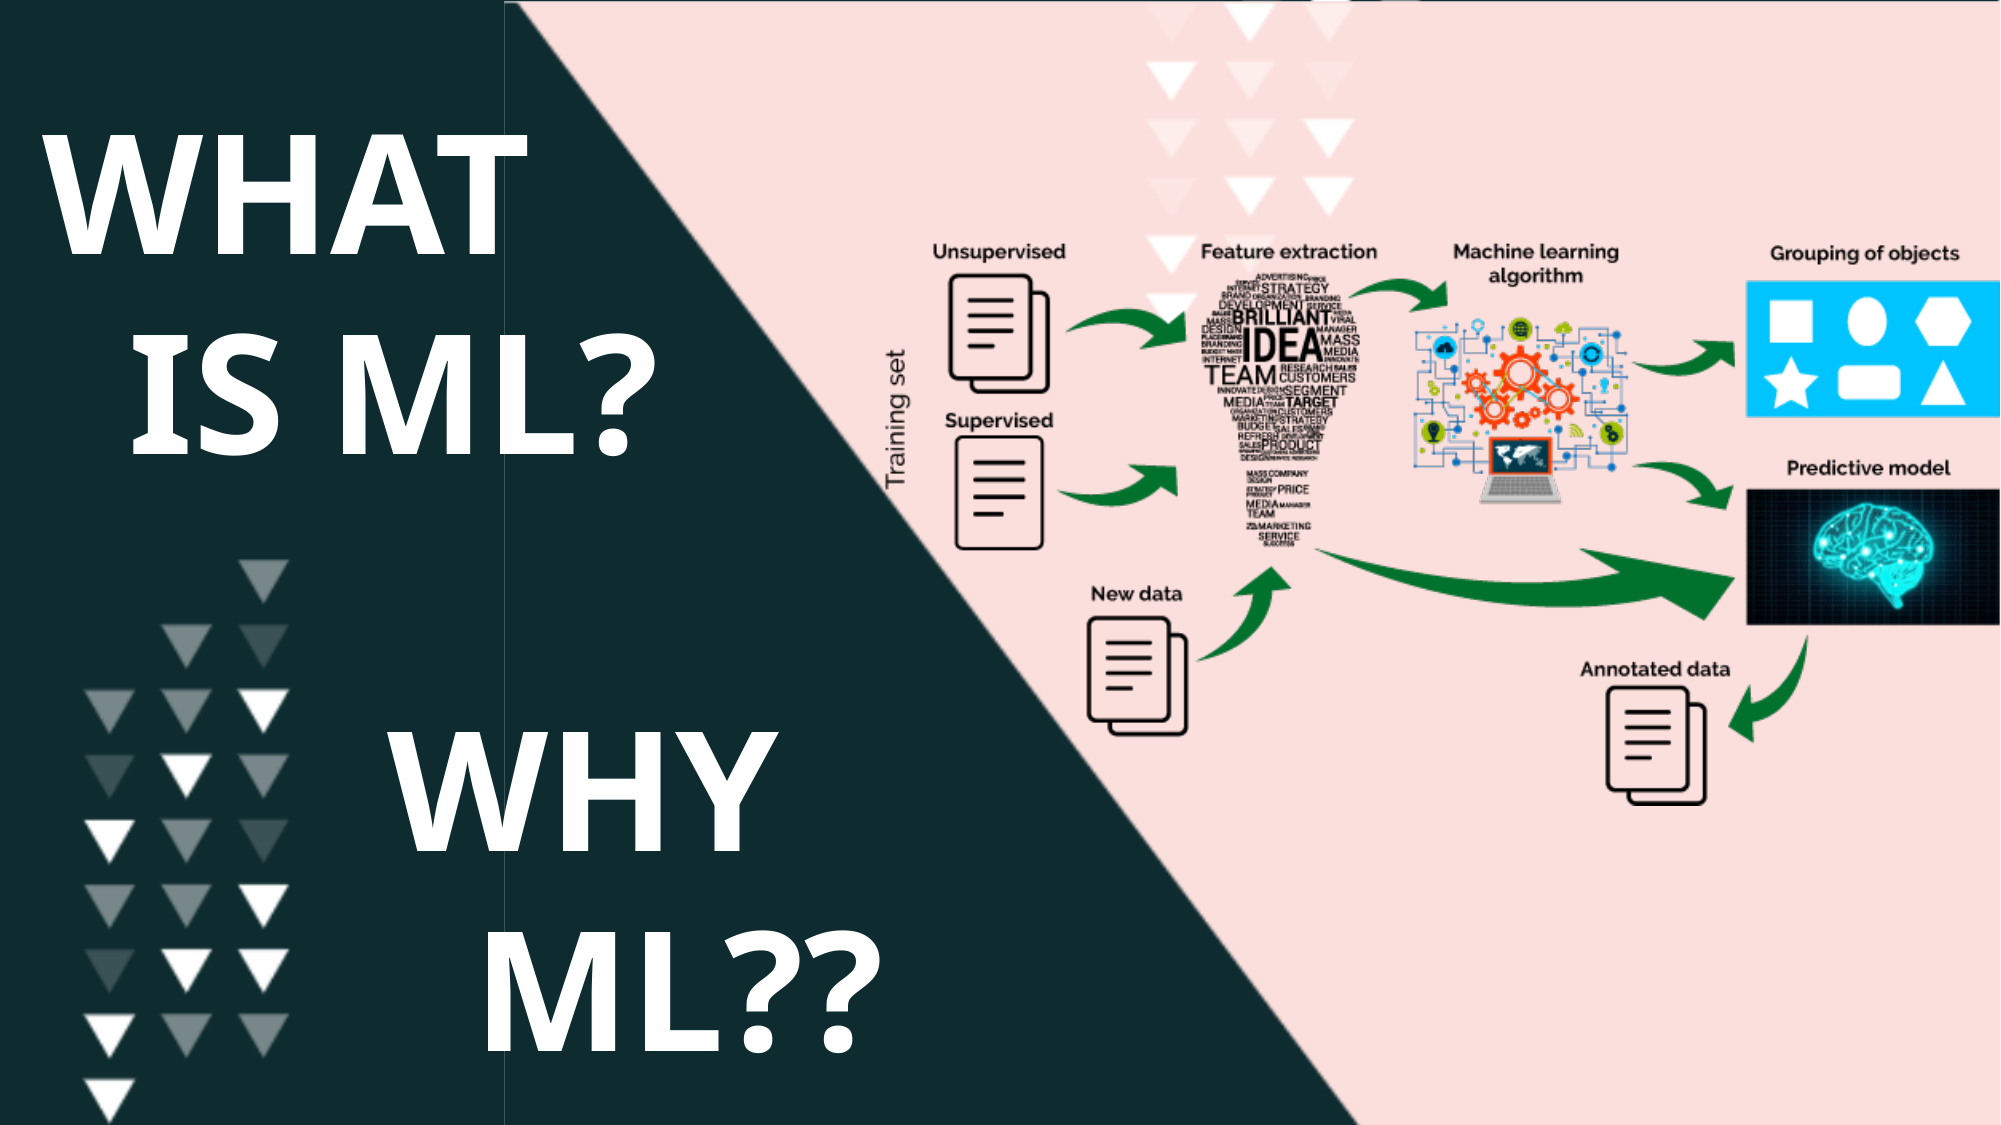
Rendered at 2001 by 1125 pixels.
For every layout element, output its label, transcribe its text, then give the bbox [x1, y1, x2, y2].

text_box WHY ML?? [372, 677, 997, 1097]
picture [0, 0, 2001, 1125]
text_box WHAT IS ML? [27, 80, 1028, 500]
